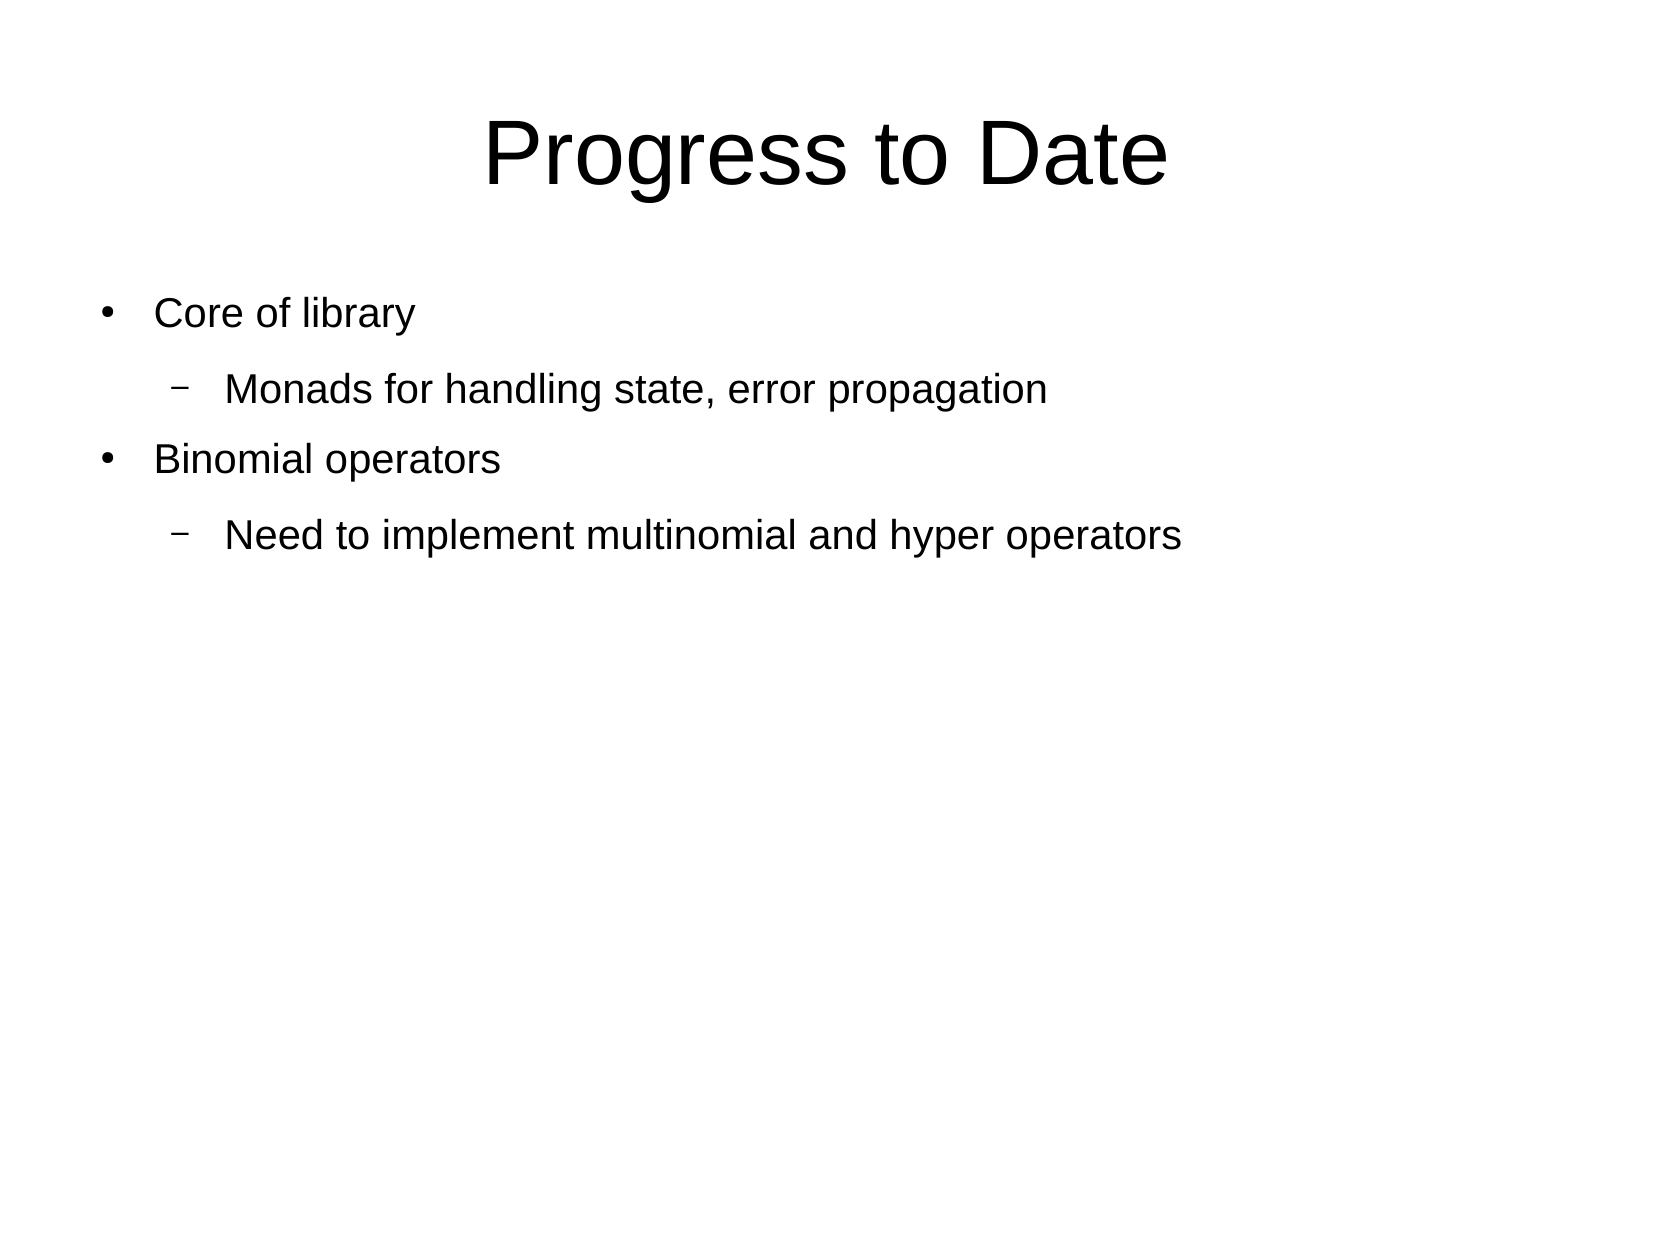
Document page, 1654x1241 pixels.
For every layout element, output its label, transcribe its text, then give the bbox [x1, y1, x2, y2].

list Core of library Monads for handling state, error propagation Binomial operators Need to implement multinomial and hyper operators [82, 290, 1571, 1010]
title Progress to Date [82, 49, 1571, 257]
